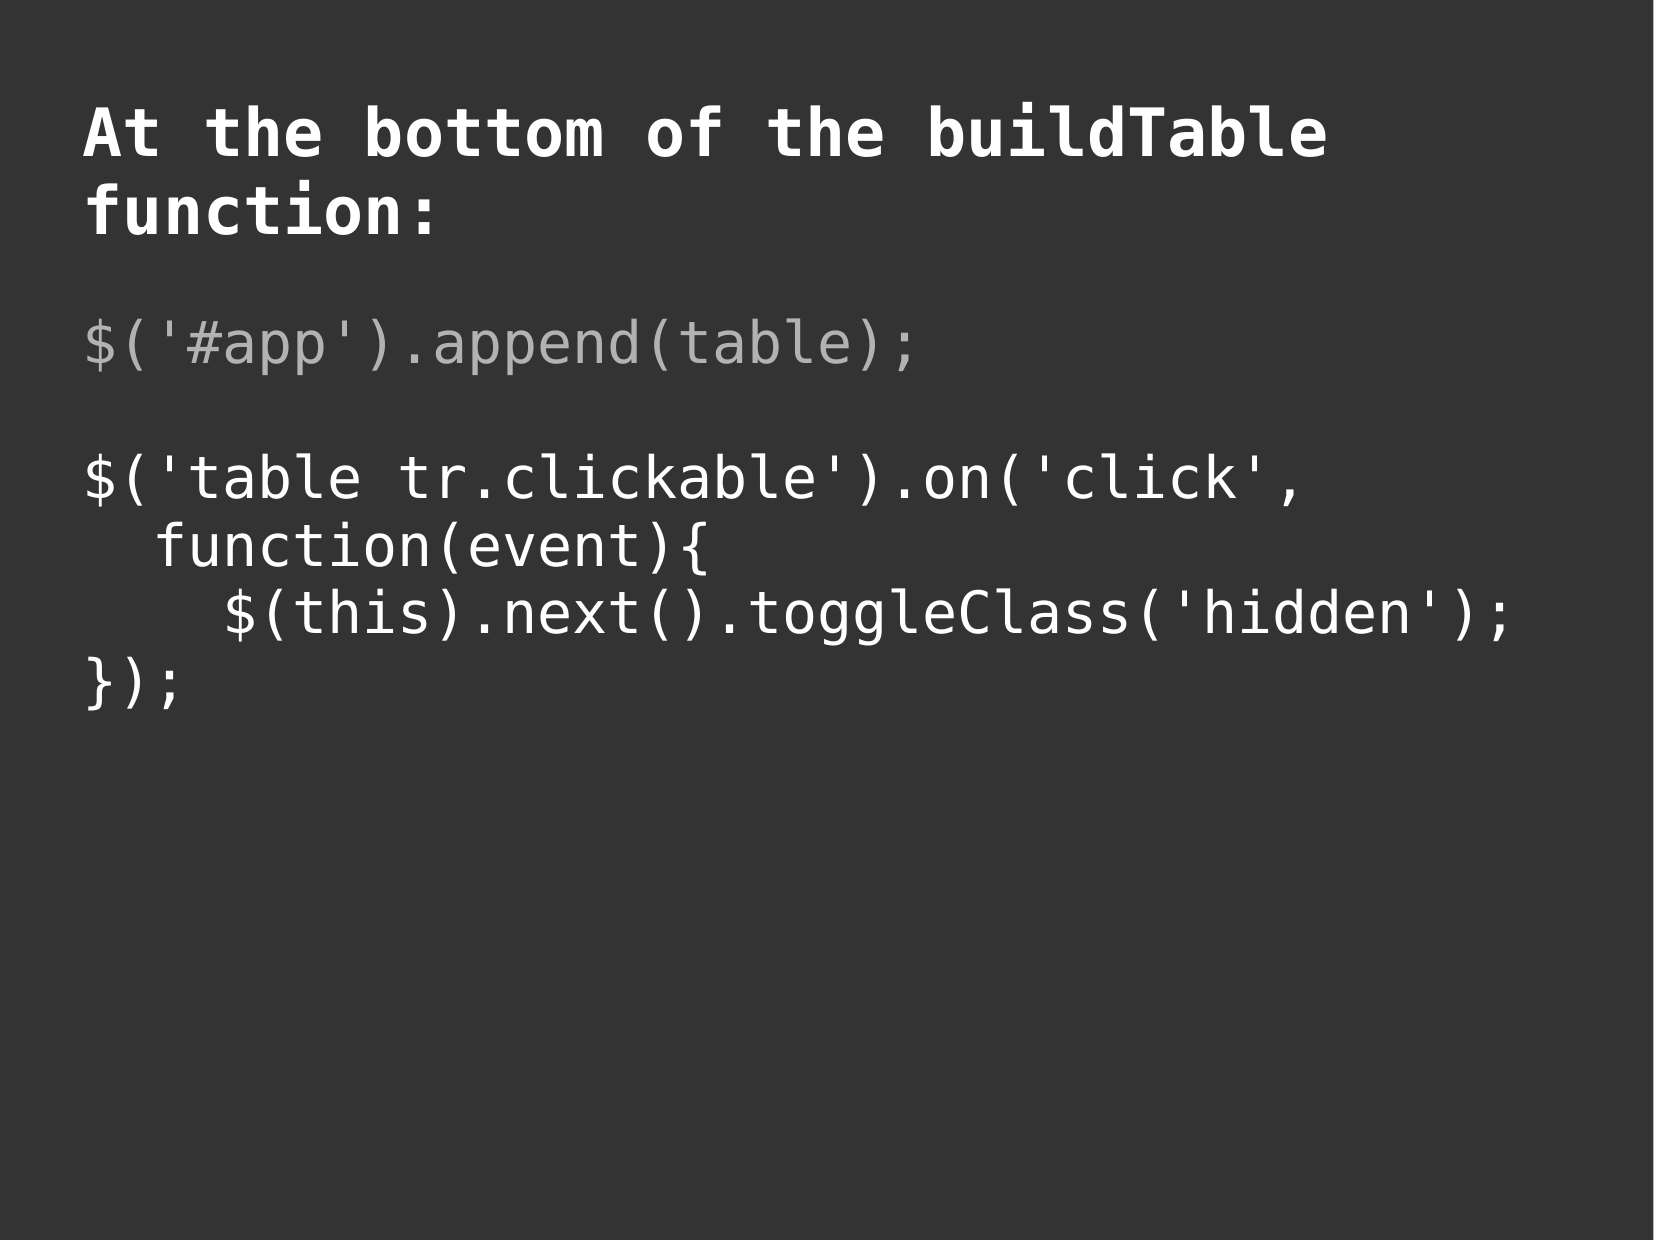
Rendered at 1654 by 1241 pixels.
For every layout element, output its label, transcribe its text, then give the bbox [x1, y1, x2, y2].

list At the bottom of the buildTable function: $('#app').append(table); $('table tr.clickable').on('click', function(event){ $(this).next().toggleClass('hidden'); }); [82, 94, 1630, 1182]
